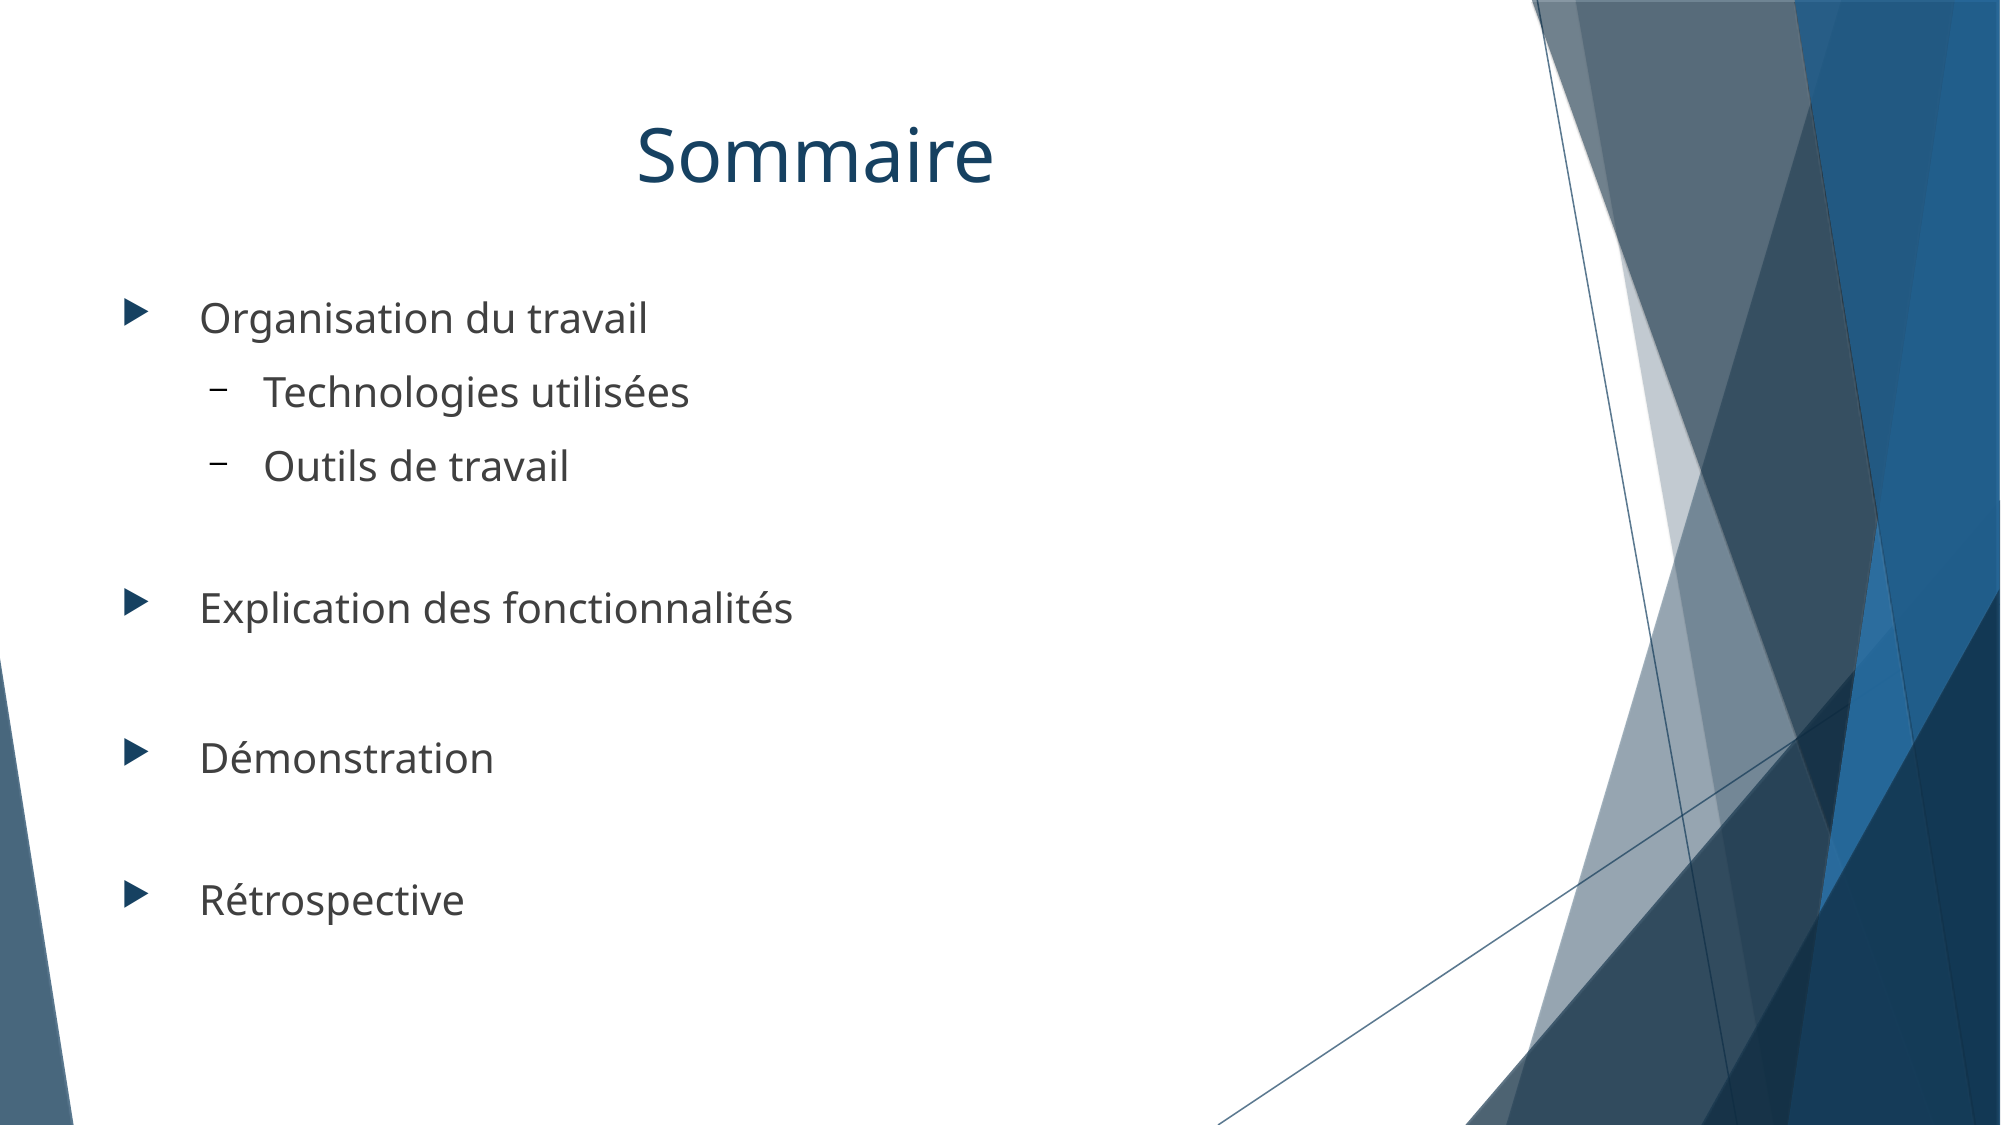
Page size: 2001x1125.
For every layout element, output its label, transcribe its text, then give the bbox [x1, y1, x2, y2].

list Organisation du travail Technologies utilisées Outils de travail Explication des fonctionnalités Démonstration Rétrospective [106, 284, 1517, 1075]
title Sommaire [111, 99, 1522, 317]
